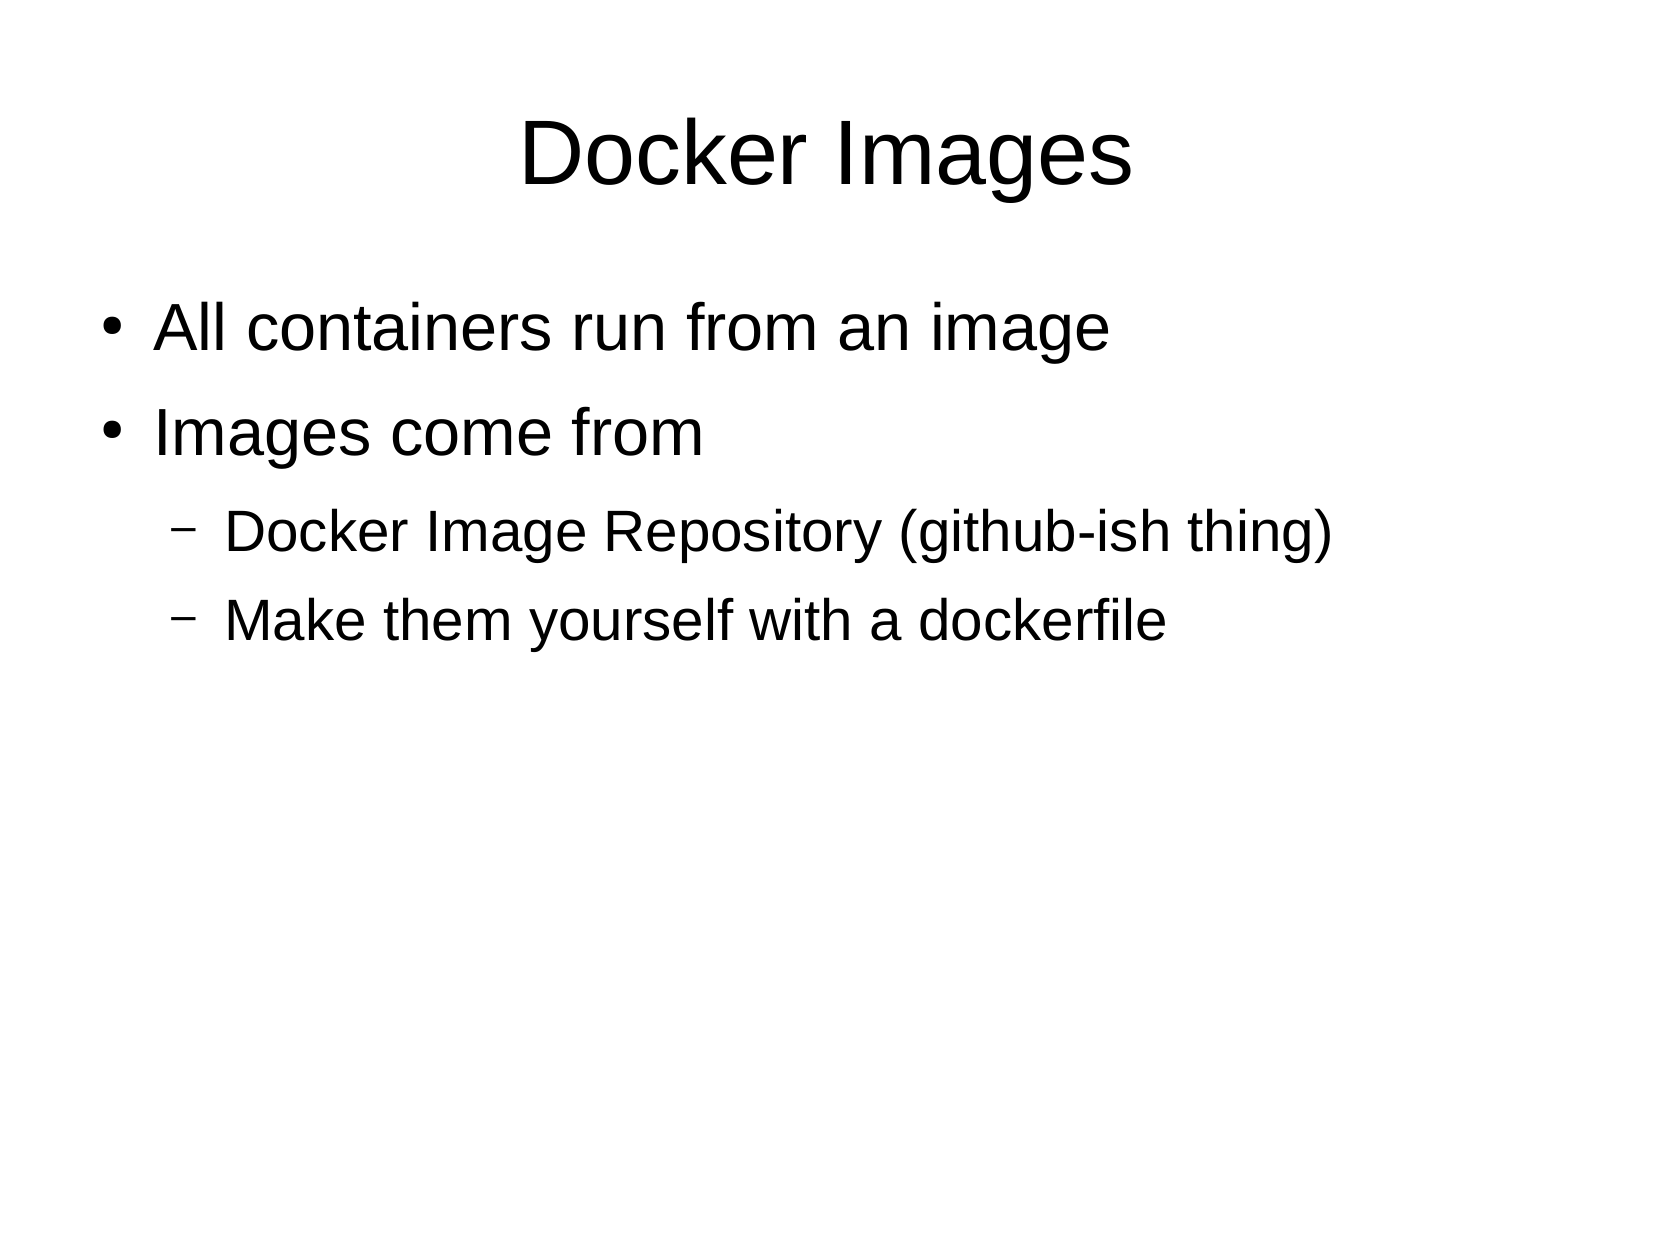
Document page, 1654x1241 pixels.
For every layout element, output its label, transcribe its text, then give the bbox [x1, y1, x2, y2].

title Docker Images [82, 49, 1571, 257]
list All containers run from an image Images come from Docker Image Repository (github-ish thing) Make them yourself with a dockerfile [82, 290, 1571, 1010]
